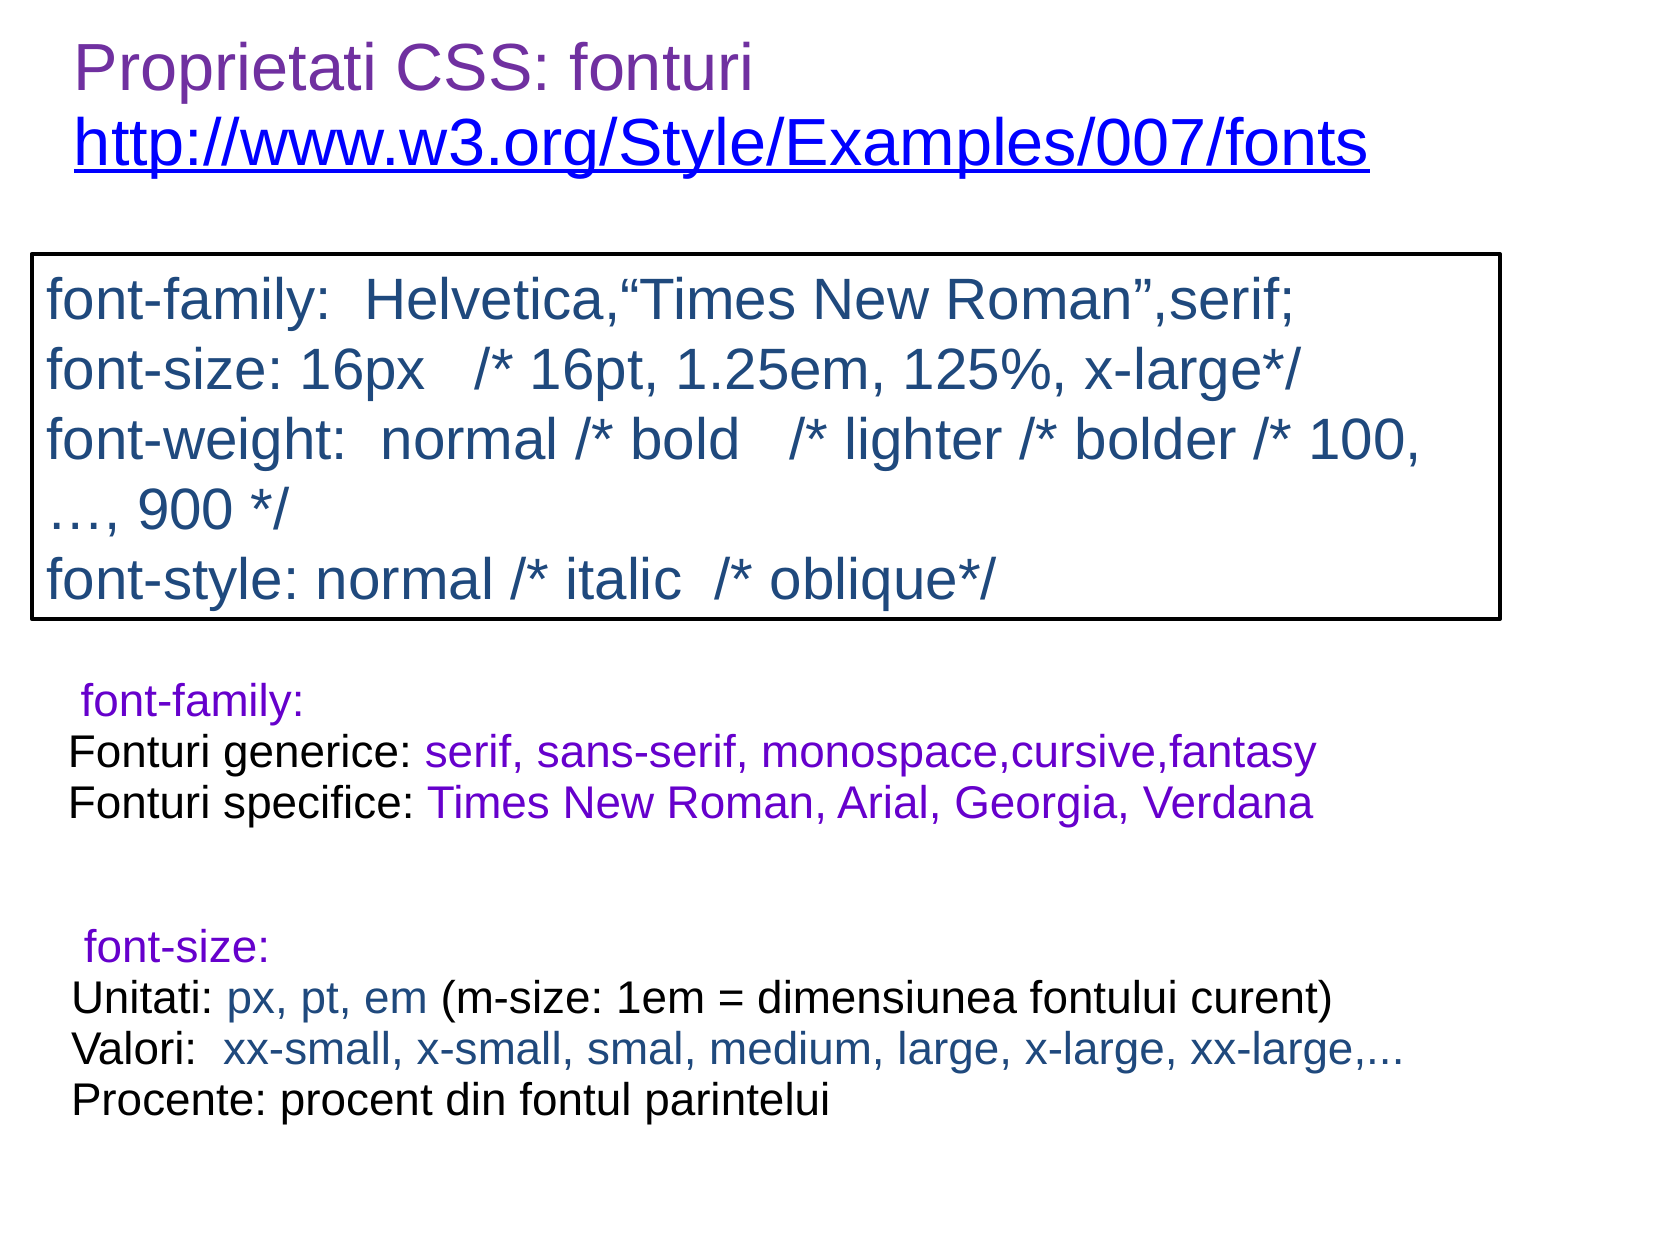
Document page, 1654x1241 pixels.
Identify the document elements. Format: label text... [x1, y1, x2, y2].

text_box font-size: Unitati: px, pt, em (m-size: 1em = dimensiunea fontului curent) Valori: xx-small, x-small, smal, medium, large, x-large, xx-large,... Procente: procent din fontul parintelui [56, 913, 1487, 1185]
text_box font-family: Helvetica,“Times New Roman”,serif; font-size: 16px /* 16pt, 1.25em, 125%, x-large*/ font-weight: normal /* bold /* lighter /* bolder /* 100, …, 900 */ font-style: normal /* italic /* oblique*/ [31, 254, 1500, 619]
text_box Proprietati CSS: fonturi http://www.w3.org/Style/Examples/007/fonts [59, 22, 1389, 188]
text_box font-family: Fonturi generice: serif, sans-serif, monospace,cursive,fantasy Fonturi specifice: Times New Roman, Arial, Georgia, Verdana [53, 667, 1465, 888]
